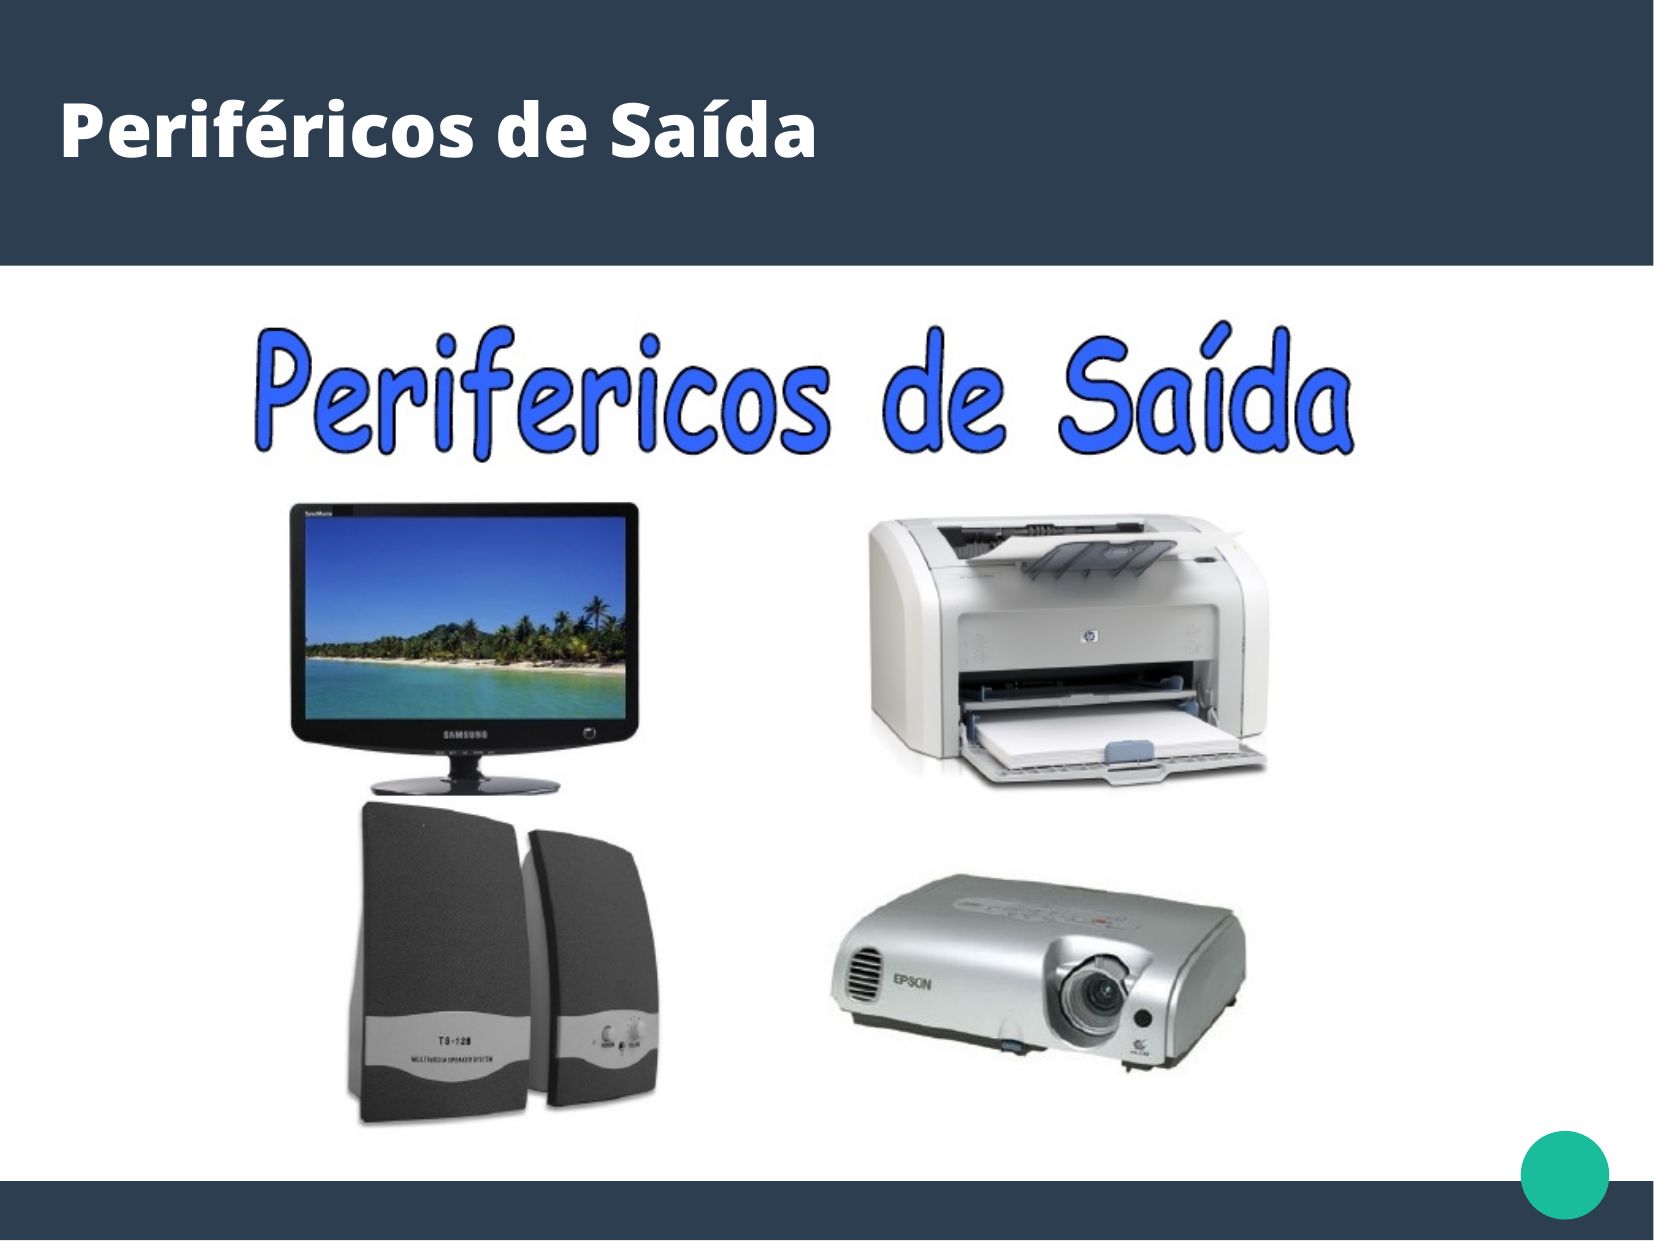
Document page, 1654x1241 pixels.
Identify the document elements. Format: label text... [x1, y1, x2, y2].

title Periféricos de Saída [59, 49, 1595, 207]
picture [228, 290, 1382, 1156]
